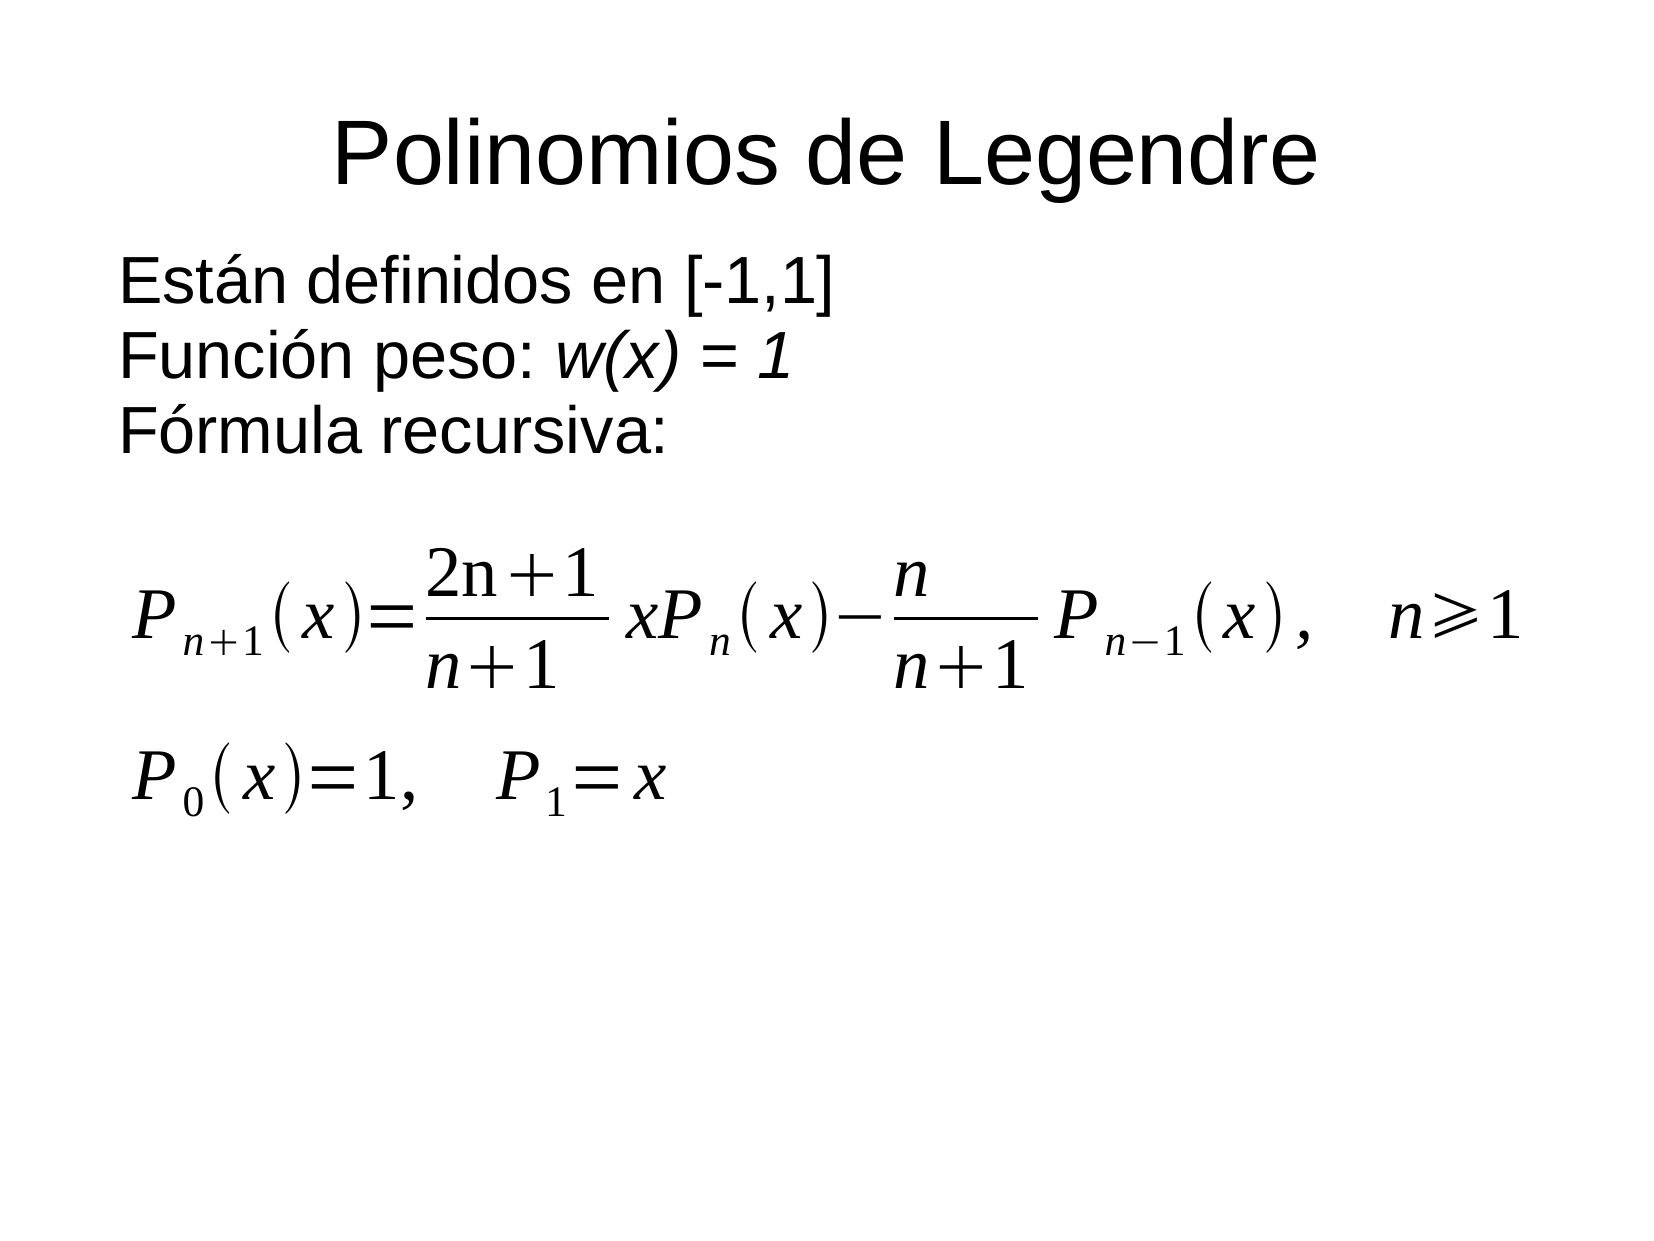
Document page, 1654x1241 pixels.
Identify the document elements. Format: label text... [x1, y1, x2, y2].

subtitle Están definidos en [-1,1] Función peso: w(x) = 1 Fórmula recursiva: [82, 238, 1571, 473]
title Polinomios de Legendre [82, 56, 1571, 238]
chart [121, 532, 1530, 827]
